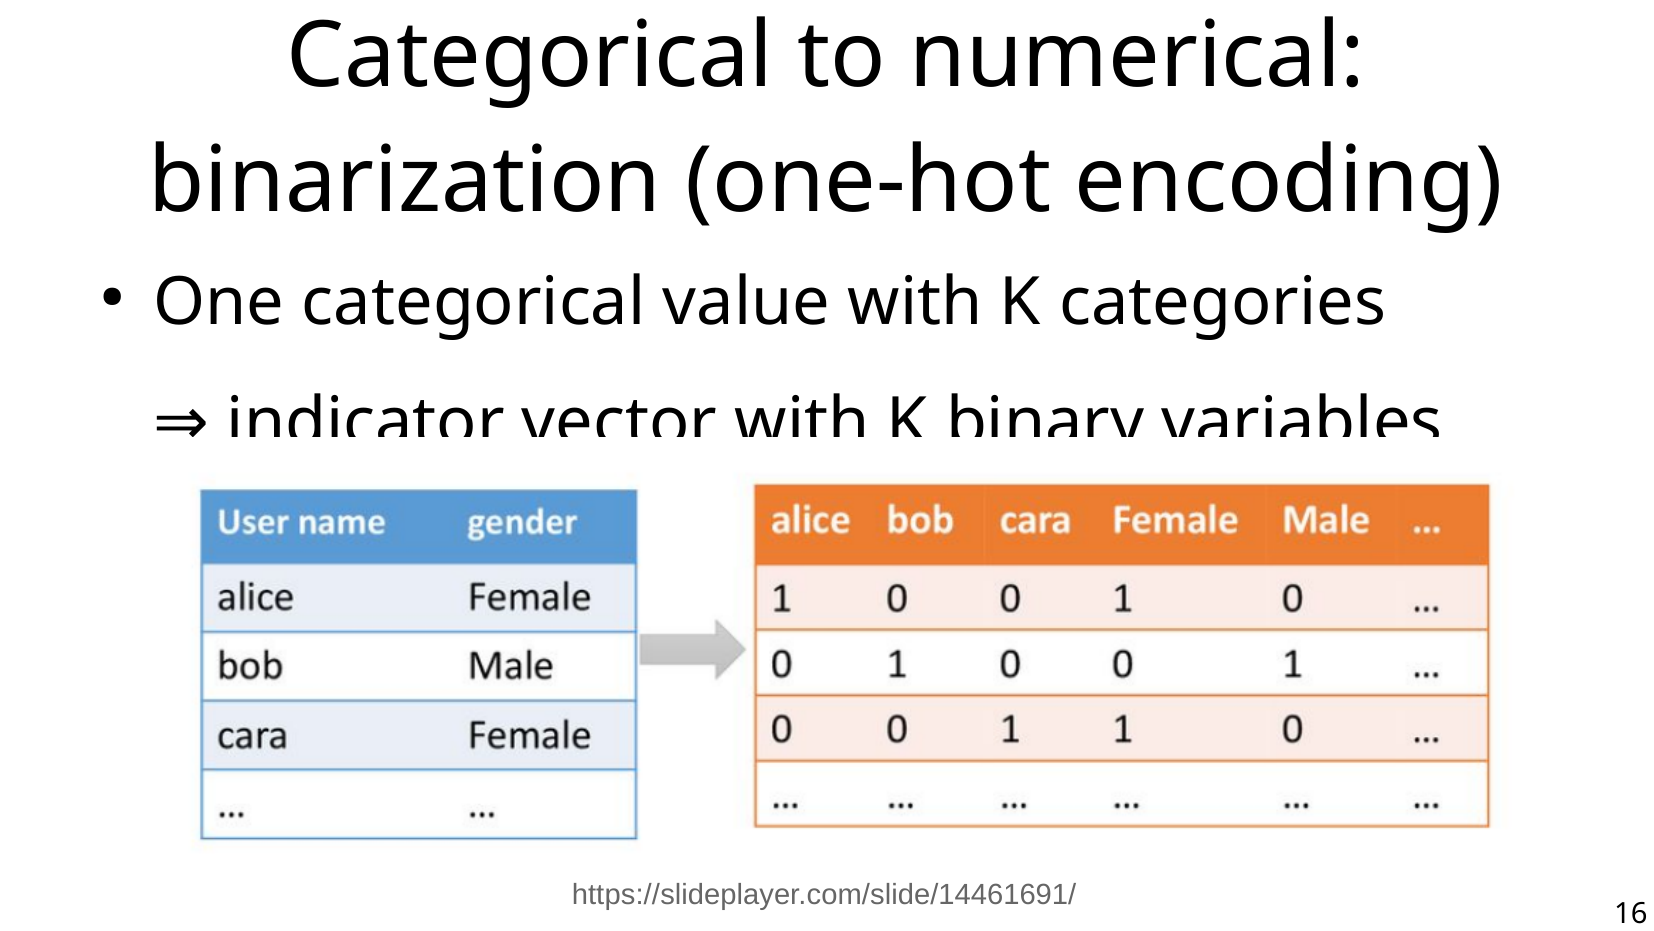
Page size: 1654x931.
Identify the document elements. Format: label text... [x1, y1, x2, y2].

title Categorical to numerical: binarization (one-hot encoding) [82, 1, 1571, 226]
picture [165, 437, 1516, 865]
list One categorical value with K categories ⇒ indicator vector with K binary variables [82, 253, 1571, 793]
text_box https://slideplayer.com/slide/14461691/ [221, 870, 1437, 921]
